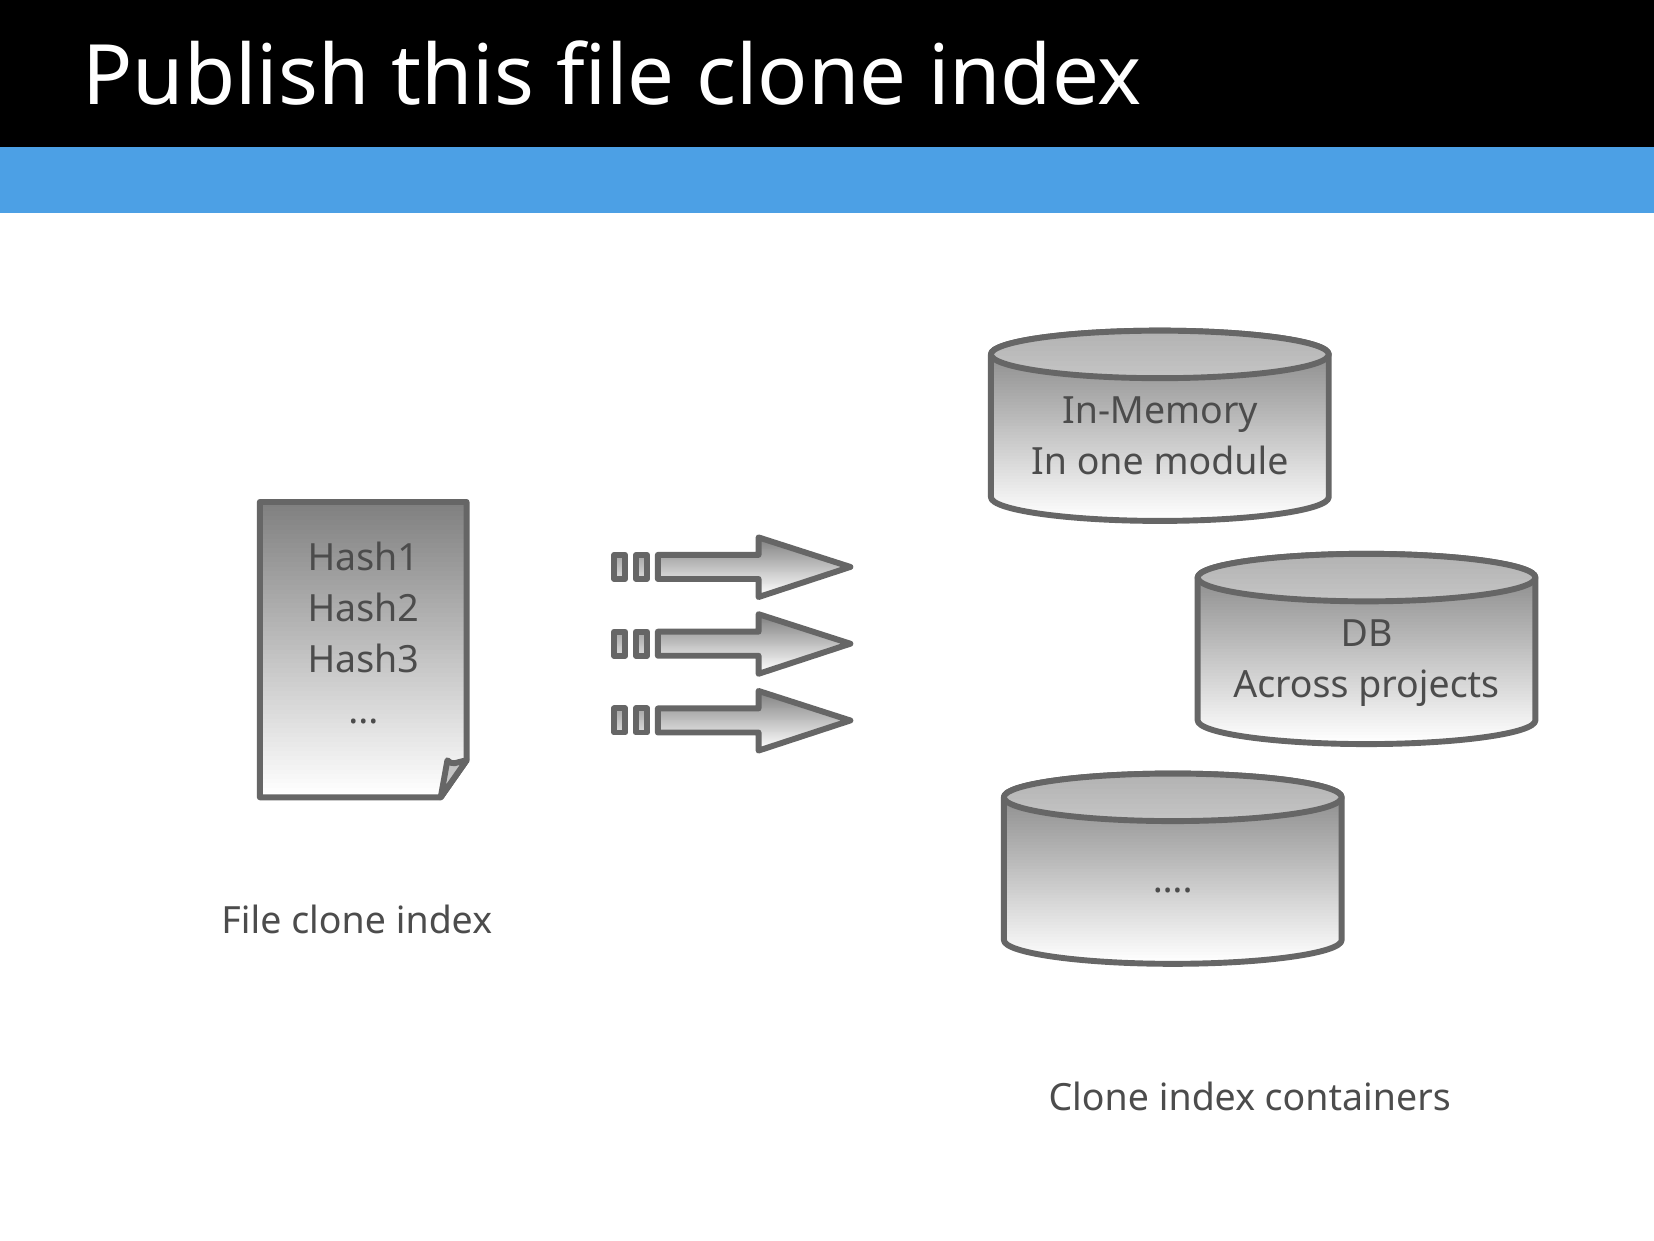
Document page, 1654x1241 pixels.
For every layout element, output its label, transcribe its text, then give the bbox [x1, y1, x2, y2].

text_box [614, 708, 626, 733]
text_box [636, 708, 647, 733]
text_box [657, 614, 851, 674]
text_box File clone index [206, 886, 503, 945]
text_box DB Across projects [1197, 579, 1536, 745]
text_box [614, 554, 626, 579]
text_box Clone index containers [1033, 1062, 1447, 1122]
text_box In-Memory In one module [990, 355, 1329, 521]
text_box [657, 537, 851, 598]
text_box …. [1003, 798, 1342, 964]
text_box [614, 631, 626, 656]
text_box [636, 554, 647, 579]
title Publish this file clone index [82, 8, 1571, 136]
text_box [657, 690, 851, 751]
text_box [636, 631, 647, 656]
text_box Hash1 Hash2 Hash3 ... [259, 501, 467, 798]
